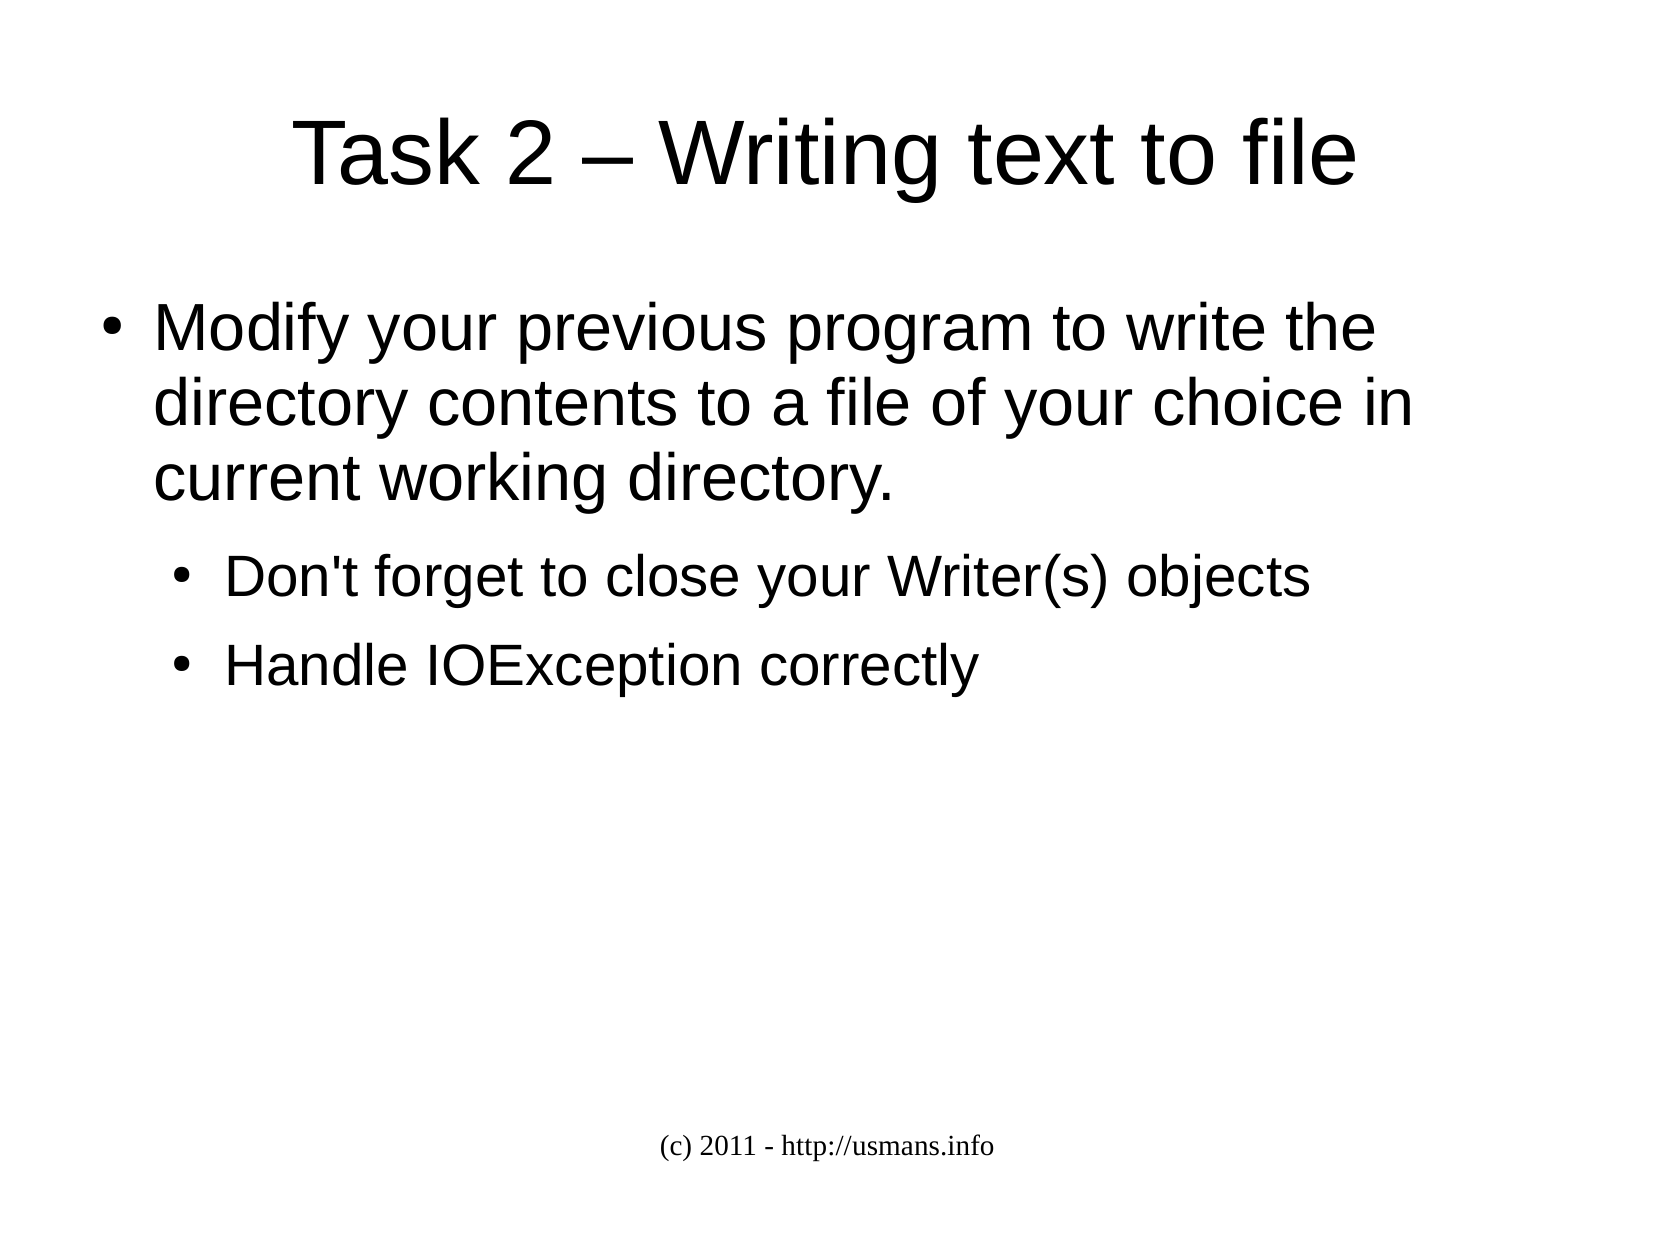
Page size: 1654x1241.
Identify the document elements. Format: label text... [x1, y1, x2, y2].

title Task 2 – Writing text to file [82, 49, 1571, 257]
list Modify your previous program to write the directory contents to a file of your choice in current working directory. Don't forget to close your Writer(s) objects Handle IOException correctly [82, 290, 1571, 1109]
